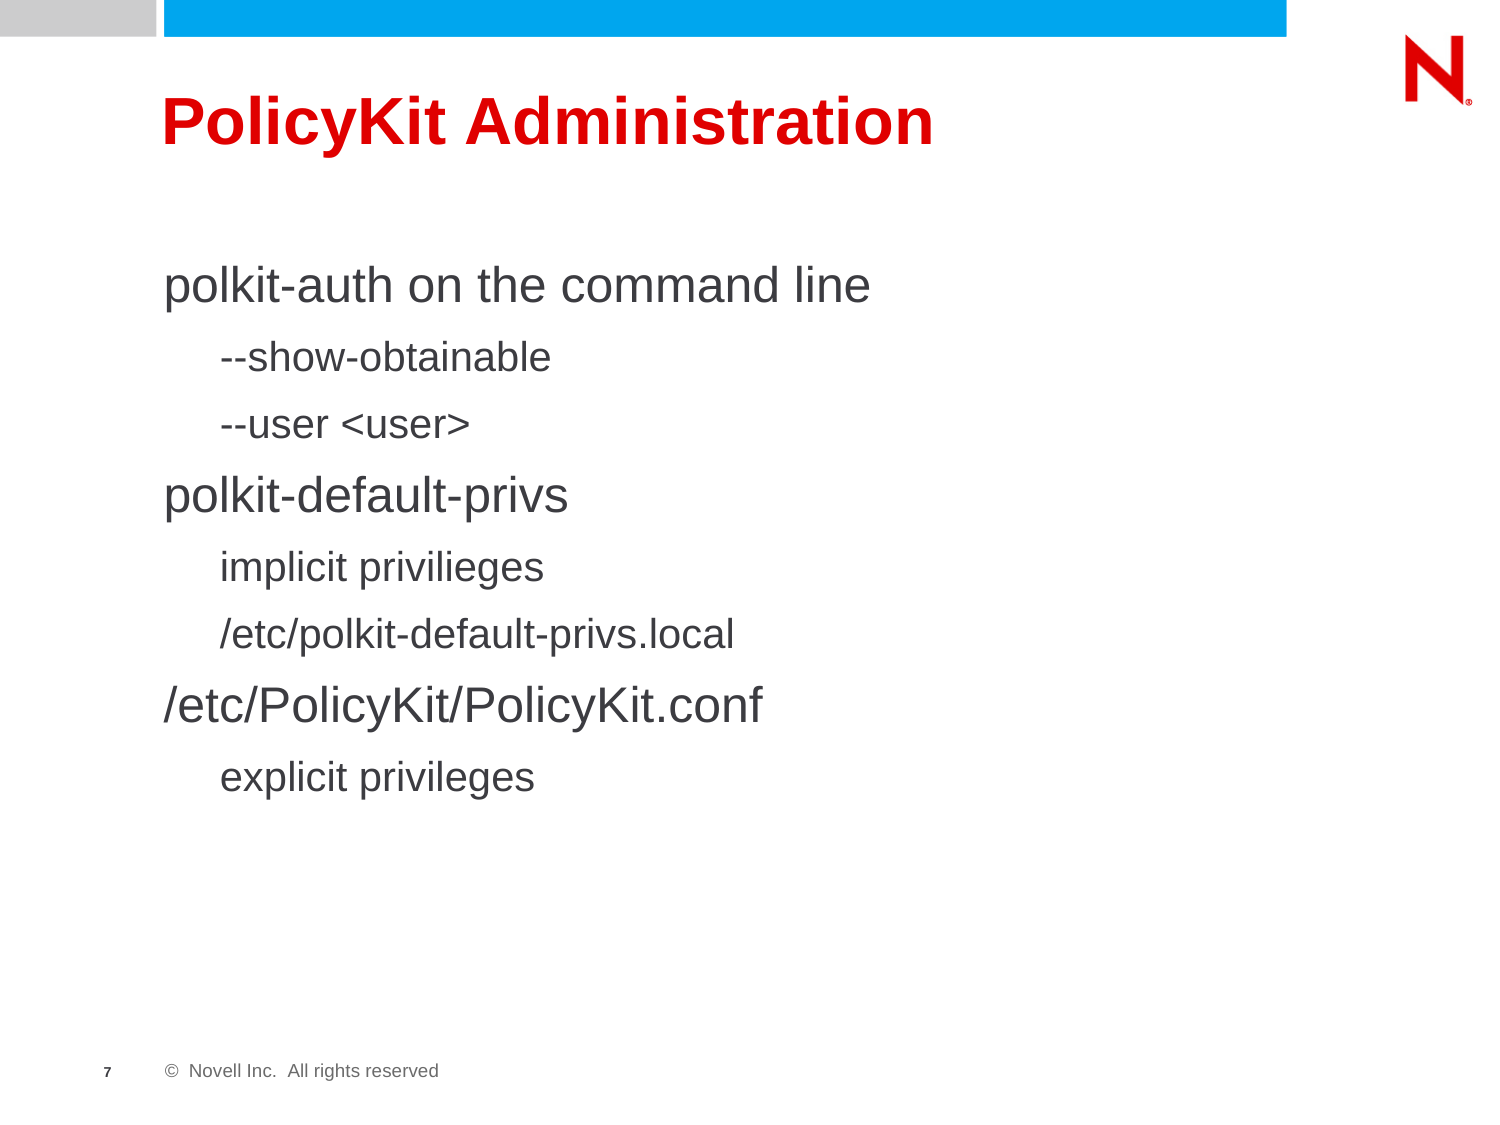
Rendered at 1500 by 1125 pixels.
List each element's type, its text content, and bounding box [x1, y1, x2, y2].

picture [1403, 32, 1473, 107]
title PolicyKit Administration [161, 41, 1383, 205]
list polkit-auth on the command line --show-obtainable --user <user> polkit-default-privs implicit privilieges /etc/polkit-default-privs.local /etc/PolicyKit/PolicyKit.conf explicit privileges [163, 254, 1404, 986]
